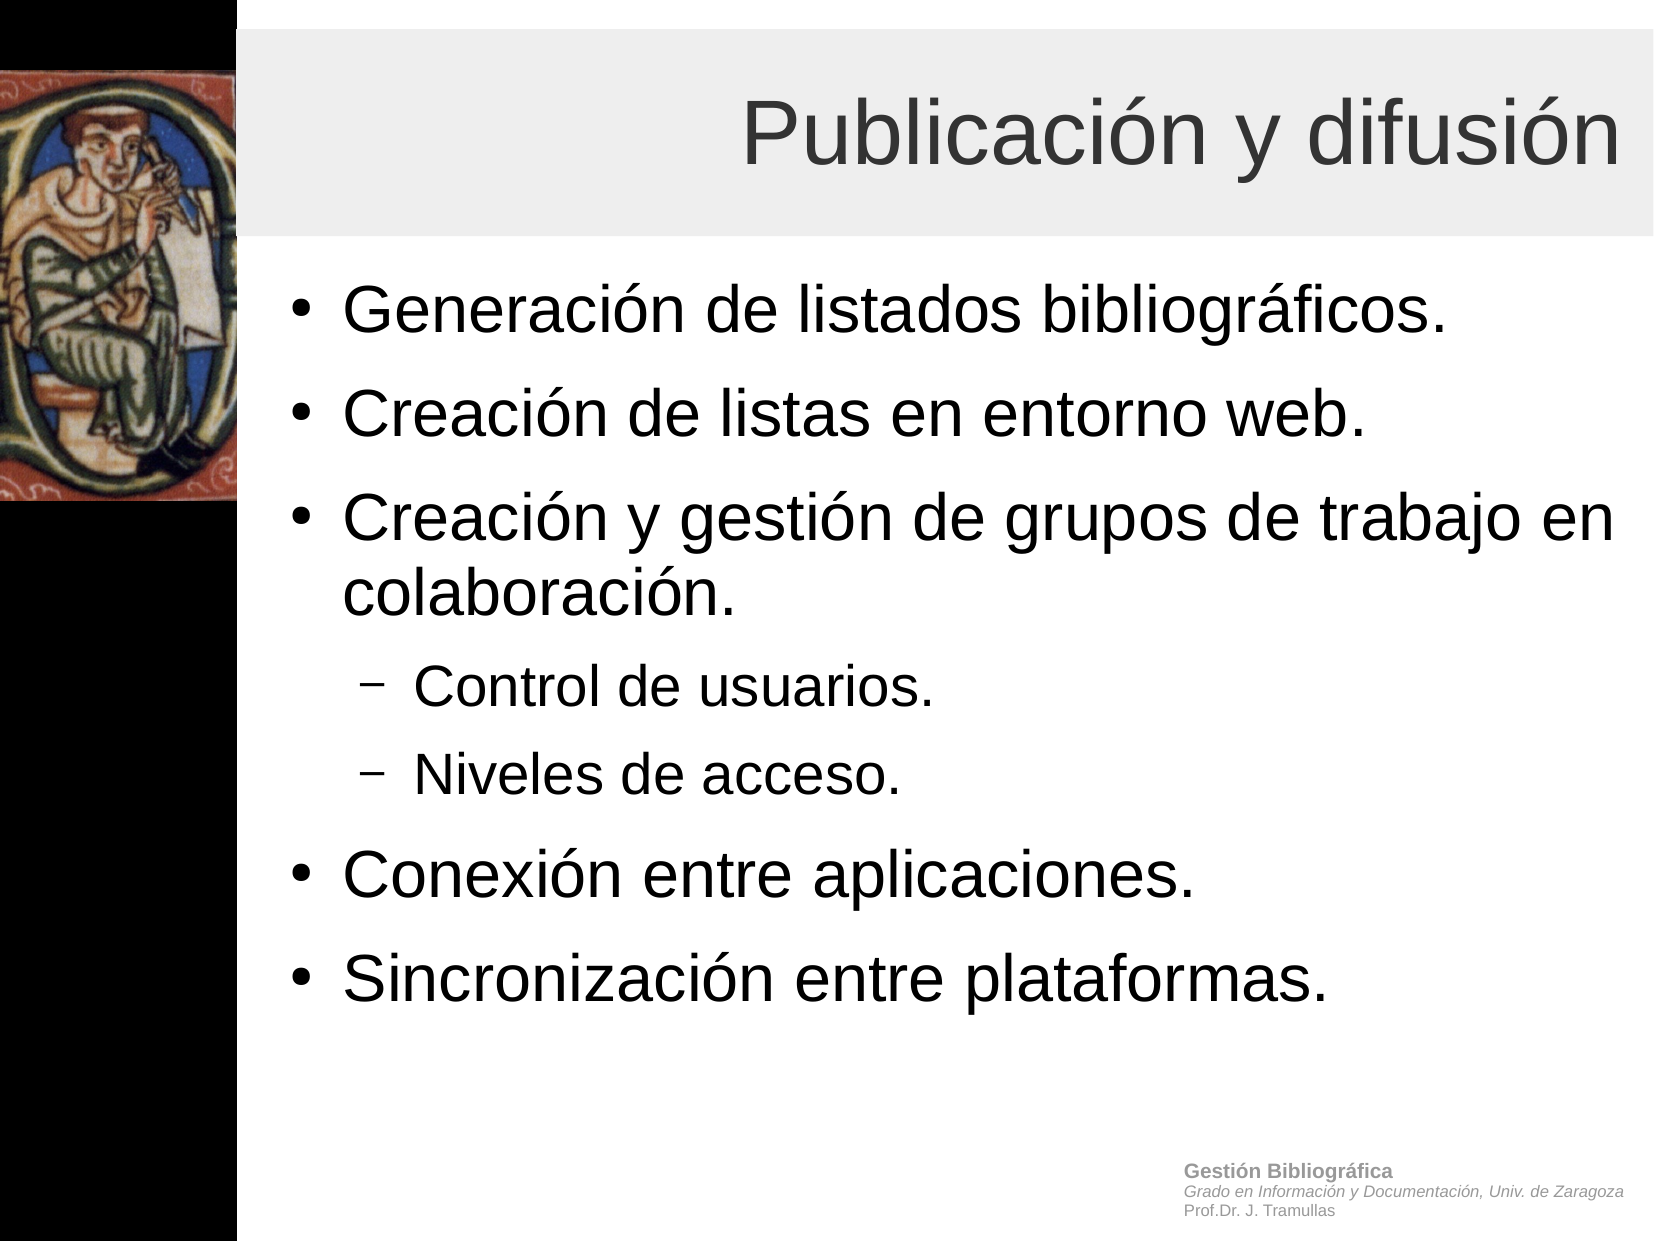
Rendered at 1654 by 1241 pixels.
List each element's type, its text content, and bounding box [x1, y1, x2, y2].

title Publicación y difusión [236, 29, 1654, 237]
picture [0, 70, 237, 501]
list Generación de listados bibliográficos. Creación de listas en entorno web. Creación y gestión de grupos de trabajo en colaboración. Control de usuarios. Niveles de acceso. Conexión entre aplicaciones. Sincronización entre plataformas. [271, 271, 1619, 1134]
